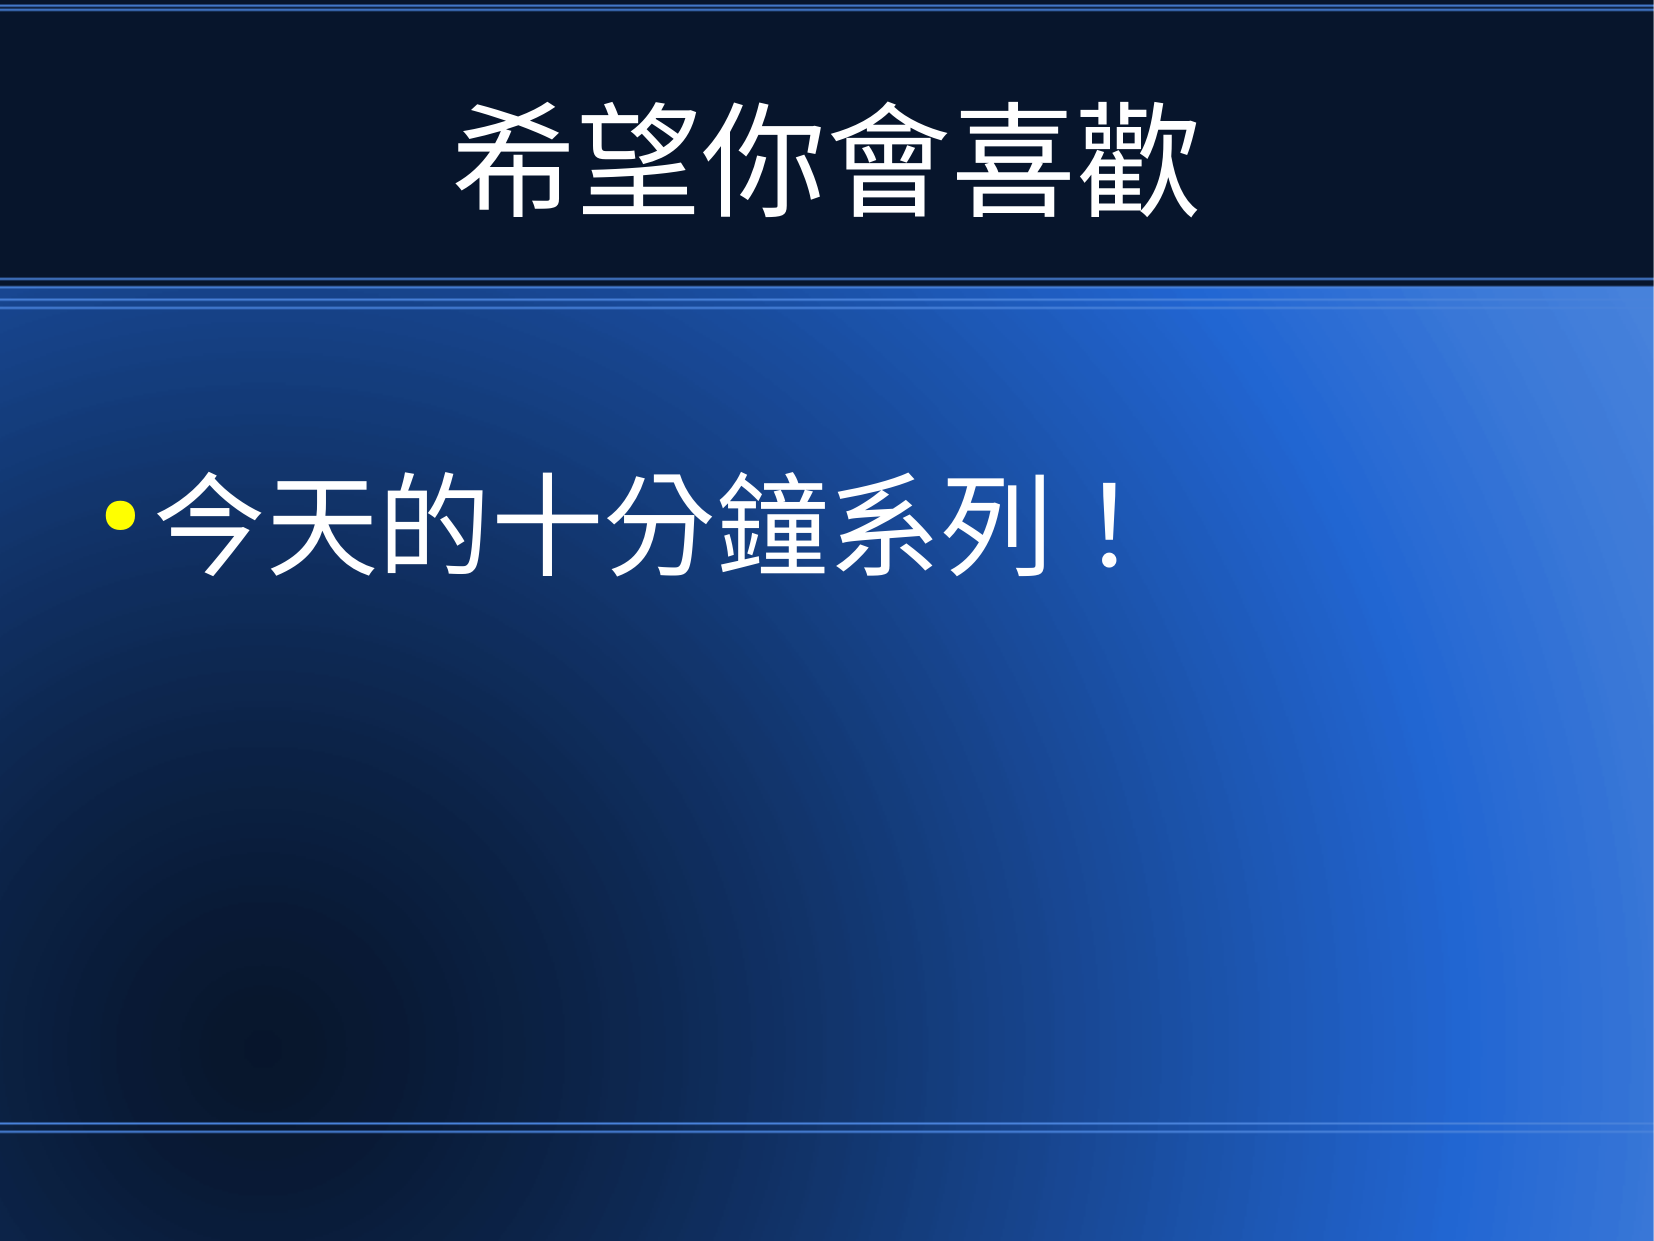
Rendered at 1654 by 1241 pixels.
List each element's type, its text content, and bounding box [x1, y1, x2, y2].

picture [0, 0, 1654, 1241]
list 今天的十分鐘系列！ [82, 355, 1571, 1241]
title 希望你會喜歡 [82, 49, 1571, 257]
